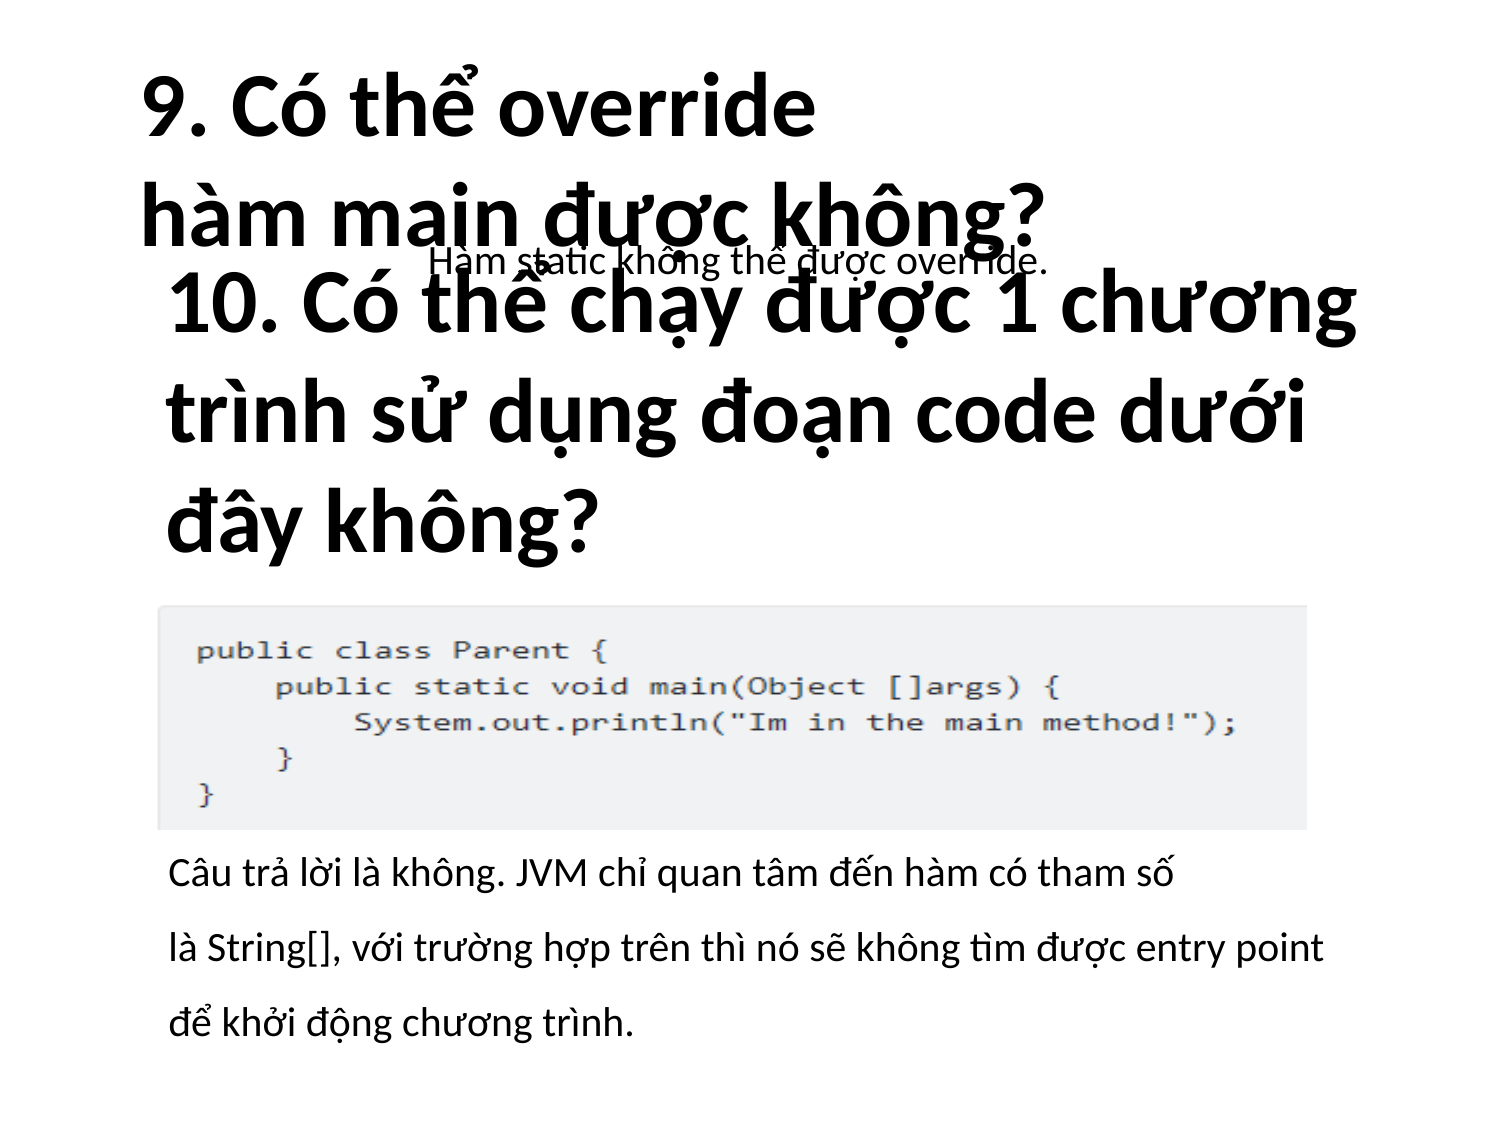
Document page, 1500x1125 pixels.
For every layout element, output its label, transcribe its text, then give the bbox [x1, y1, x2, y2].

text_box Hàm static không thể được override. [413, 224, 1064, 290]
text_box 10. Có thể chạy được 1 chương trình sử dụng đoạn code dưới đây không? [149, 324, 1425, 488]
text_box Câu trả lời là không. JVM chỉ quan tâm đến hàm có tham số là String[], với trường hợp trên thì nó sẽ không tìm được entry point để khởi động chương trình. [153, 812, 1342, 1053]
picture [156, 604, 1307, 830]
title 9. Có thể override hàm main được không? [125, 37, 1400, 200]
